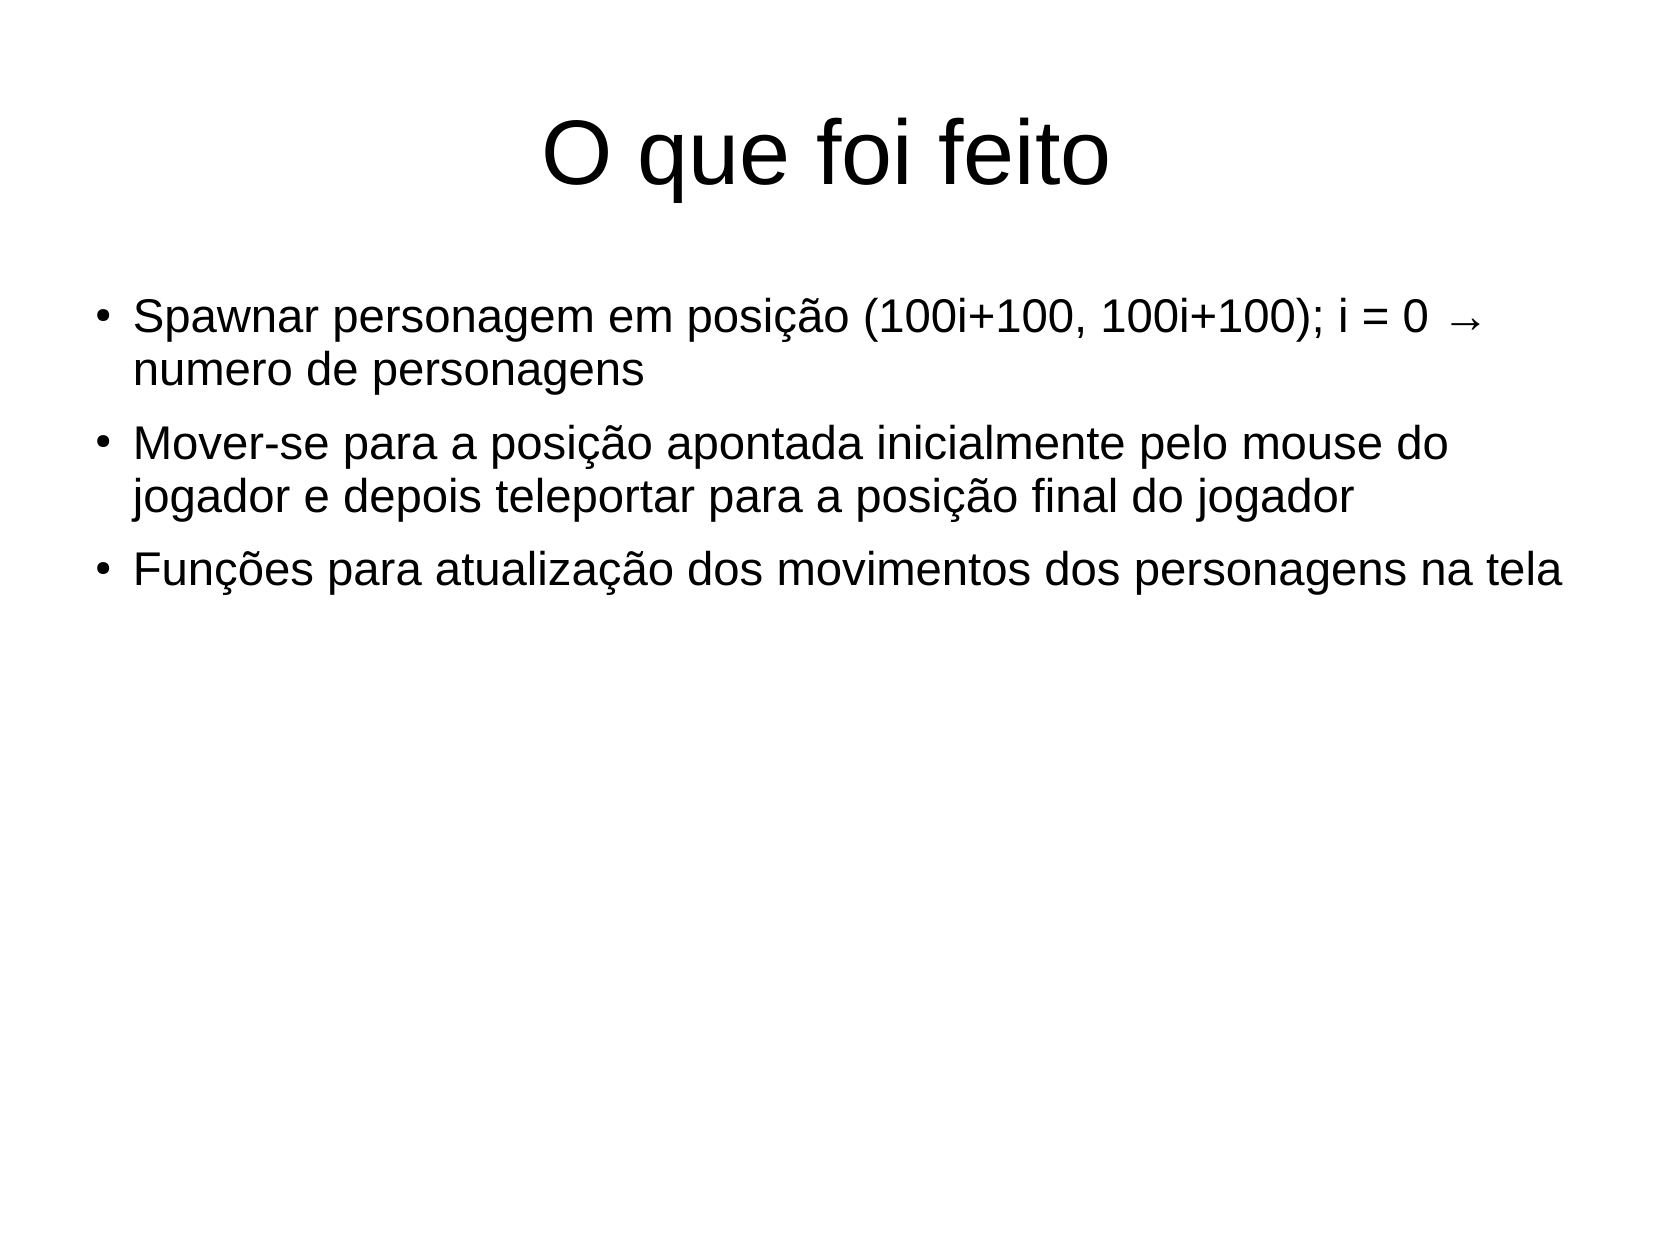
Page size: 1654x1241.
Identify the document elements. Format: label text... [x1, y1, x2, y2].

list Spawnar personagem em posição (100i+100, 100i+100); i = 0 → numero de personagens Mover-se para a posição apontada inicialmente pelo mouse do jogador e depois teleportar para a posição final do jogador Funções para atualização dos movimentos dos personagens na tela [82, 290, 1571, 634]
title O que foi feito [82, 49, 1571, 257]
